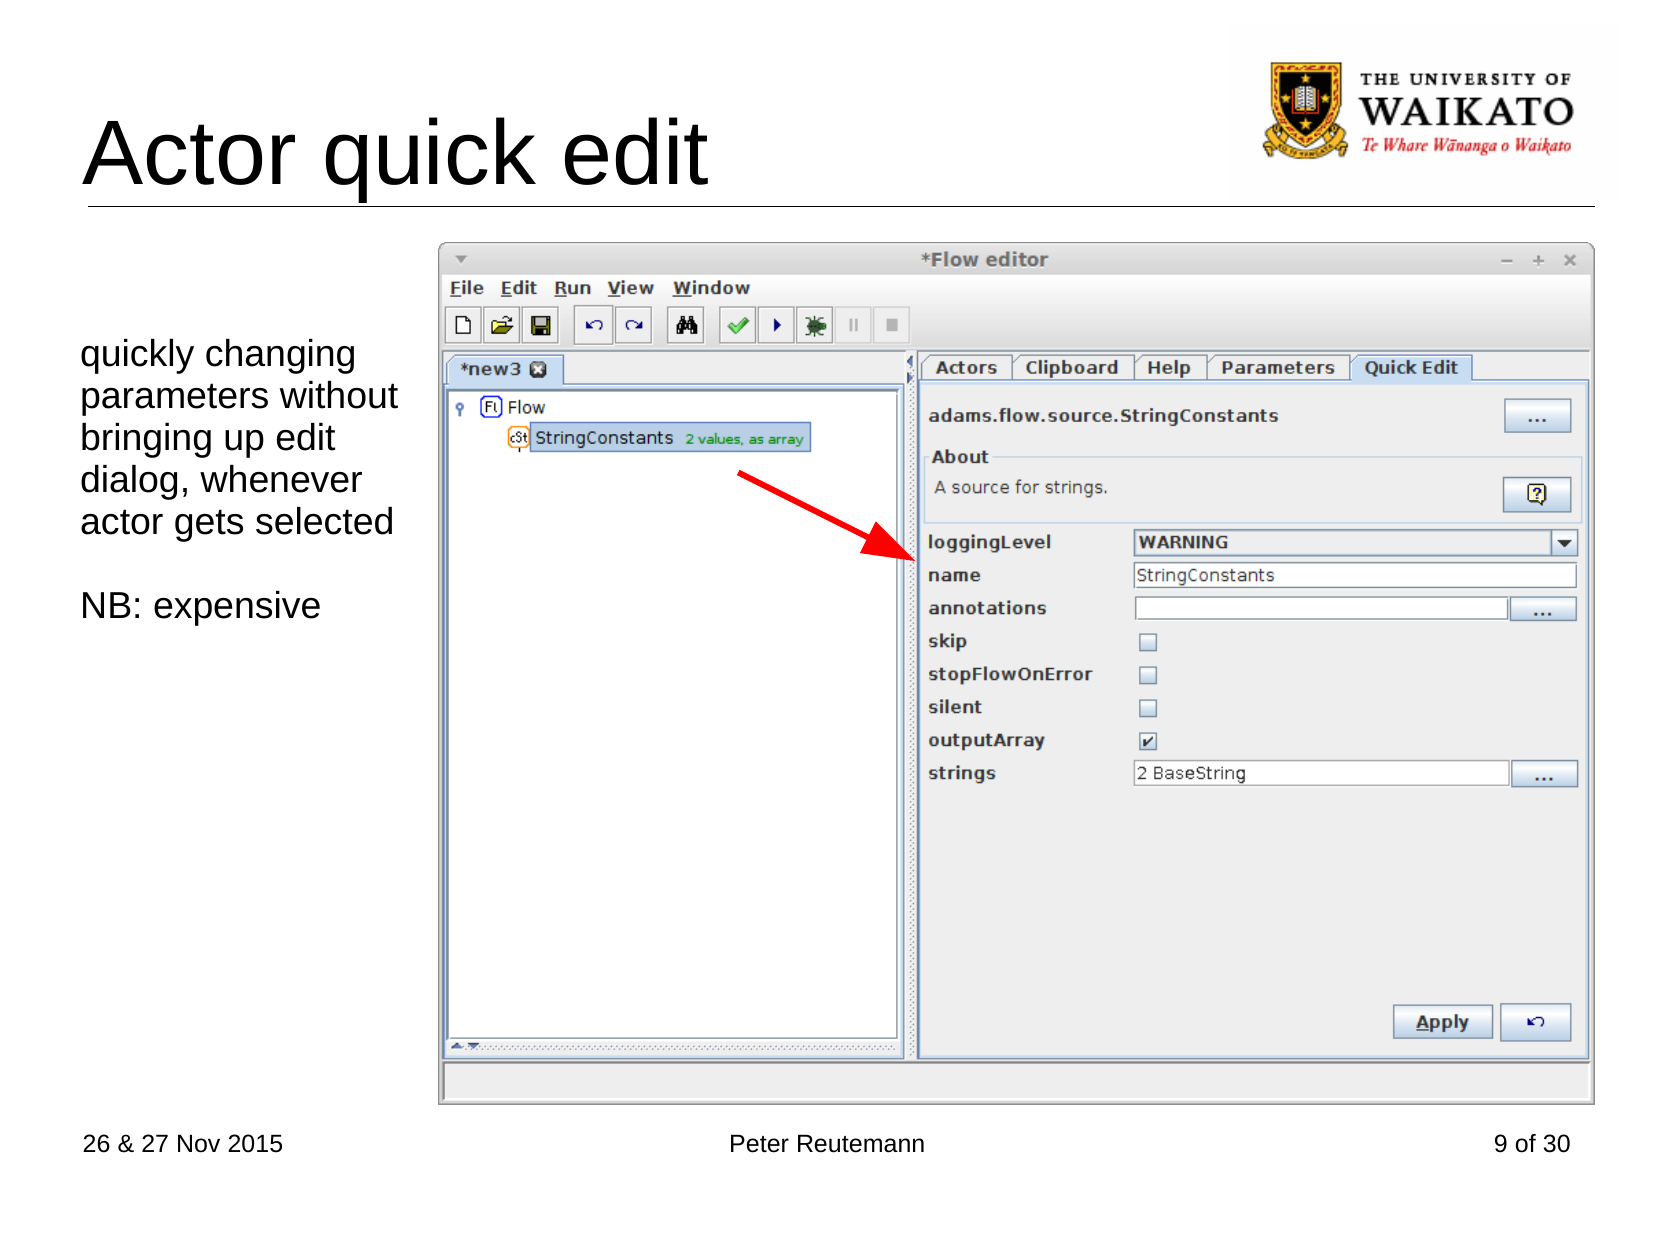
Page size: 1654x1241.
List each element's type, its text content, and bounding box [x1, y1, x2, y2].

picture [438, 242, 1595, 1105]
picture [1228, 24, 1619, 201]
title Actor quick edit [82, 49, 1571, 257]
text_box quickly changing parameters without bringing up edit dialog, whenever actor gets selected NB: expensive [65, 324, 414, 634]
